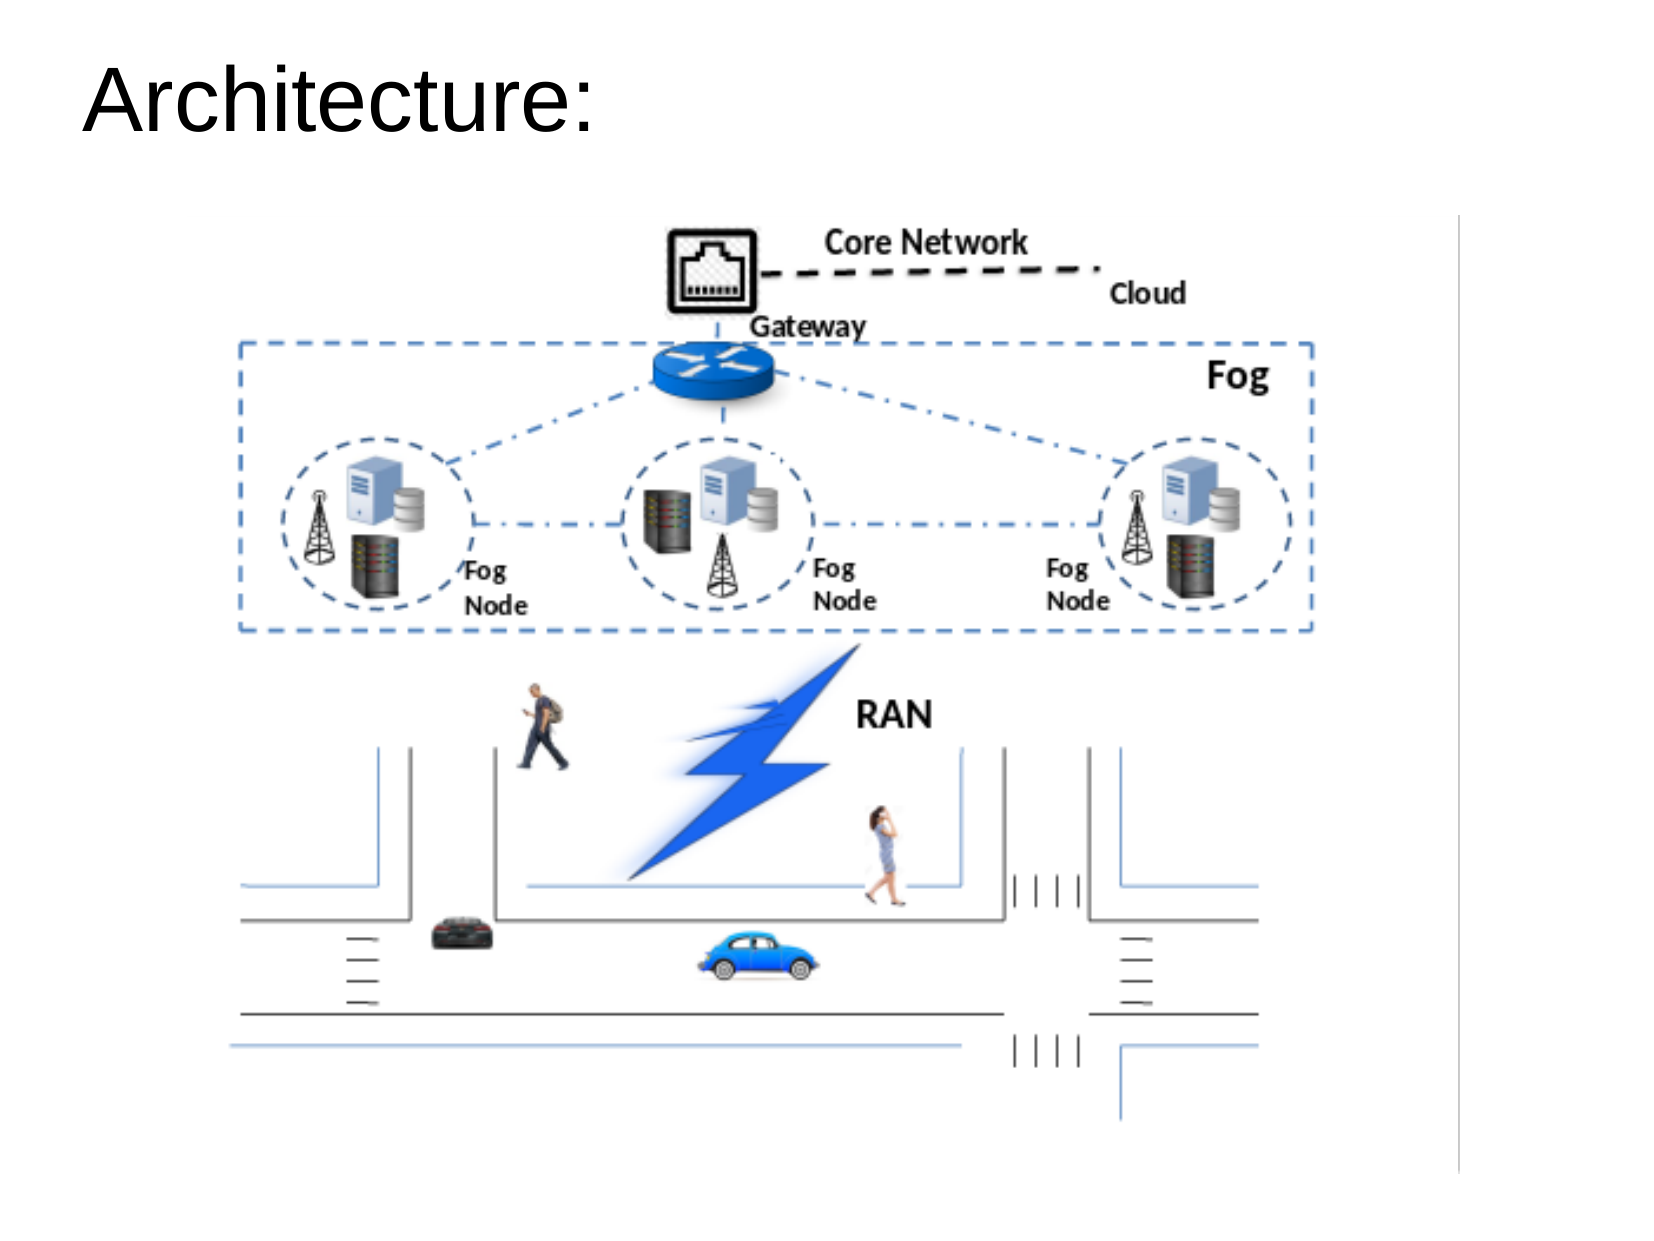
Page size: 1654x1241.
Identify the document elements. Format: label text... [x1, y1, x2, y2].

picture [187, 215, 1462, 1174]
title Architecture: [82, 48, 1571, 152]
